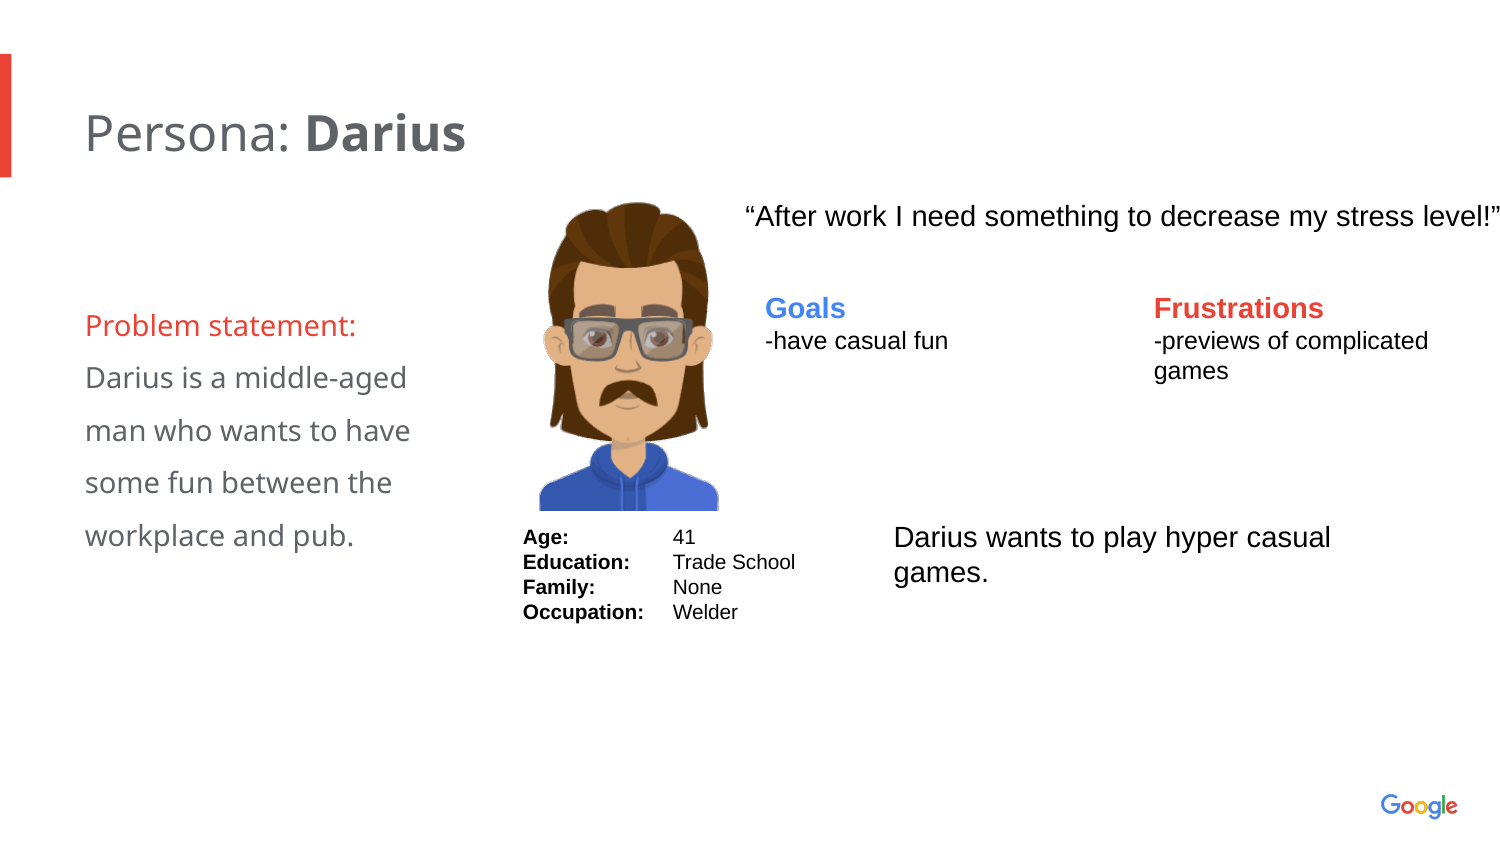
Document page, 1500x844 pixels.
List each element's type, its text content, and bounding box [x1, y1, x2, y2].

picture [1381, 794, 1458, 820]
text_box Frustrations -previews of complicated games [1138, 274, 1451, 400]
text_box “After work I need something to decrease my stress level!” [730, 182, 1500, 248]
text_box Age: 41 Education: Trade School Family: None Occupation: Welder [507, 508, 812, 639]
text_box Persona: Darius [84, 85, 1087, 177]
text_box Darius wants to play hyper casual games. [878, 503, 1400, 604]
text_box Goals -have casual fun [749, 274, 1109, 370]
text_box Problem statement: Darius is a middle-aged man who wants to have some fun between the workplace and pub. [84, 274, 444, 620]
picture [524, 195, 731, 511]
